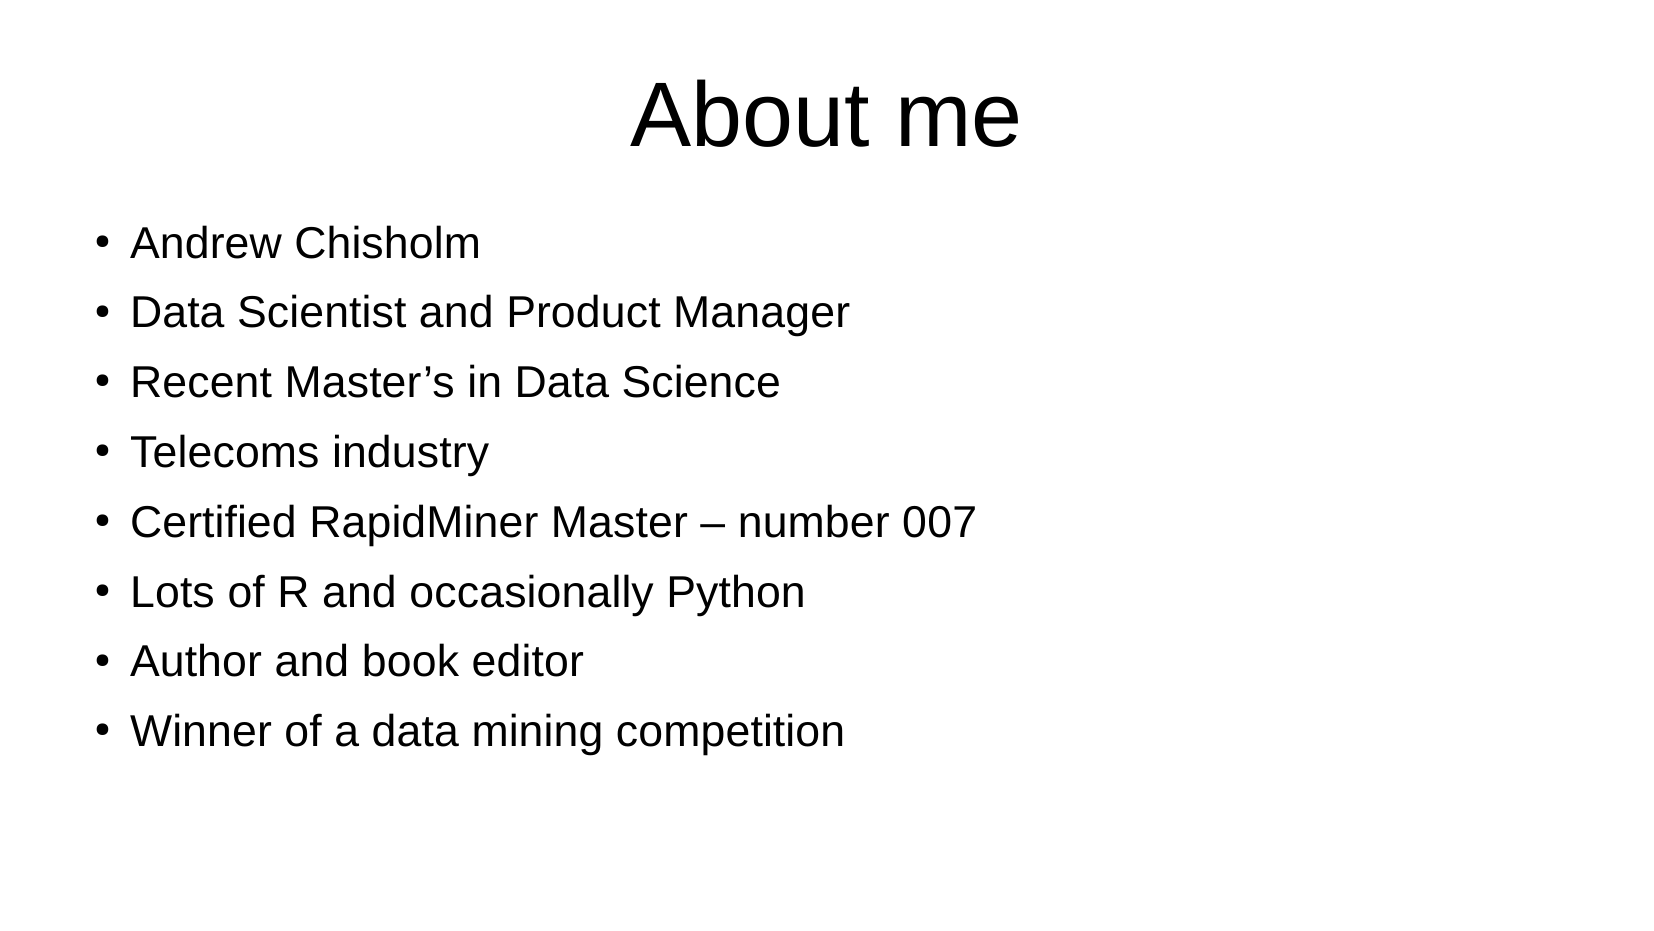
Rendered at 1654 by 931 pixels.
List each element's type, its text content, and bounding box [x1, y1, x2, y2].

list Andrew Chisholm Data Scientist and Product Manager Recent Master’s in Data Science Telecoms industry Certified RapidMiner Master – number 007 Lots of R and occasionally Python Author and book editor Winner of a data mining competition [82, 217, 1571, 758]
title About me [82, 37, 1571, 193]
